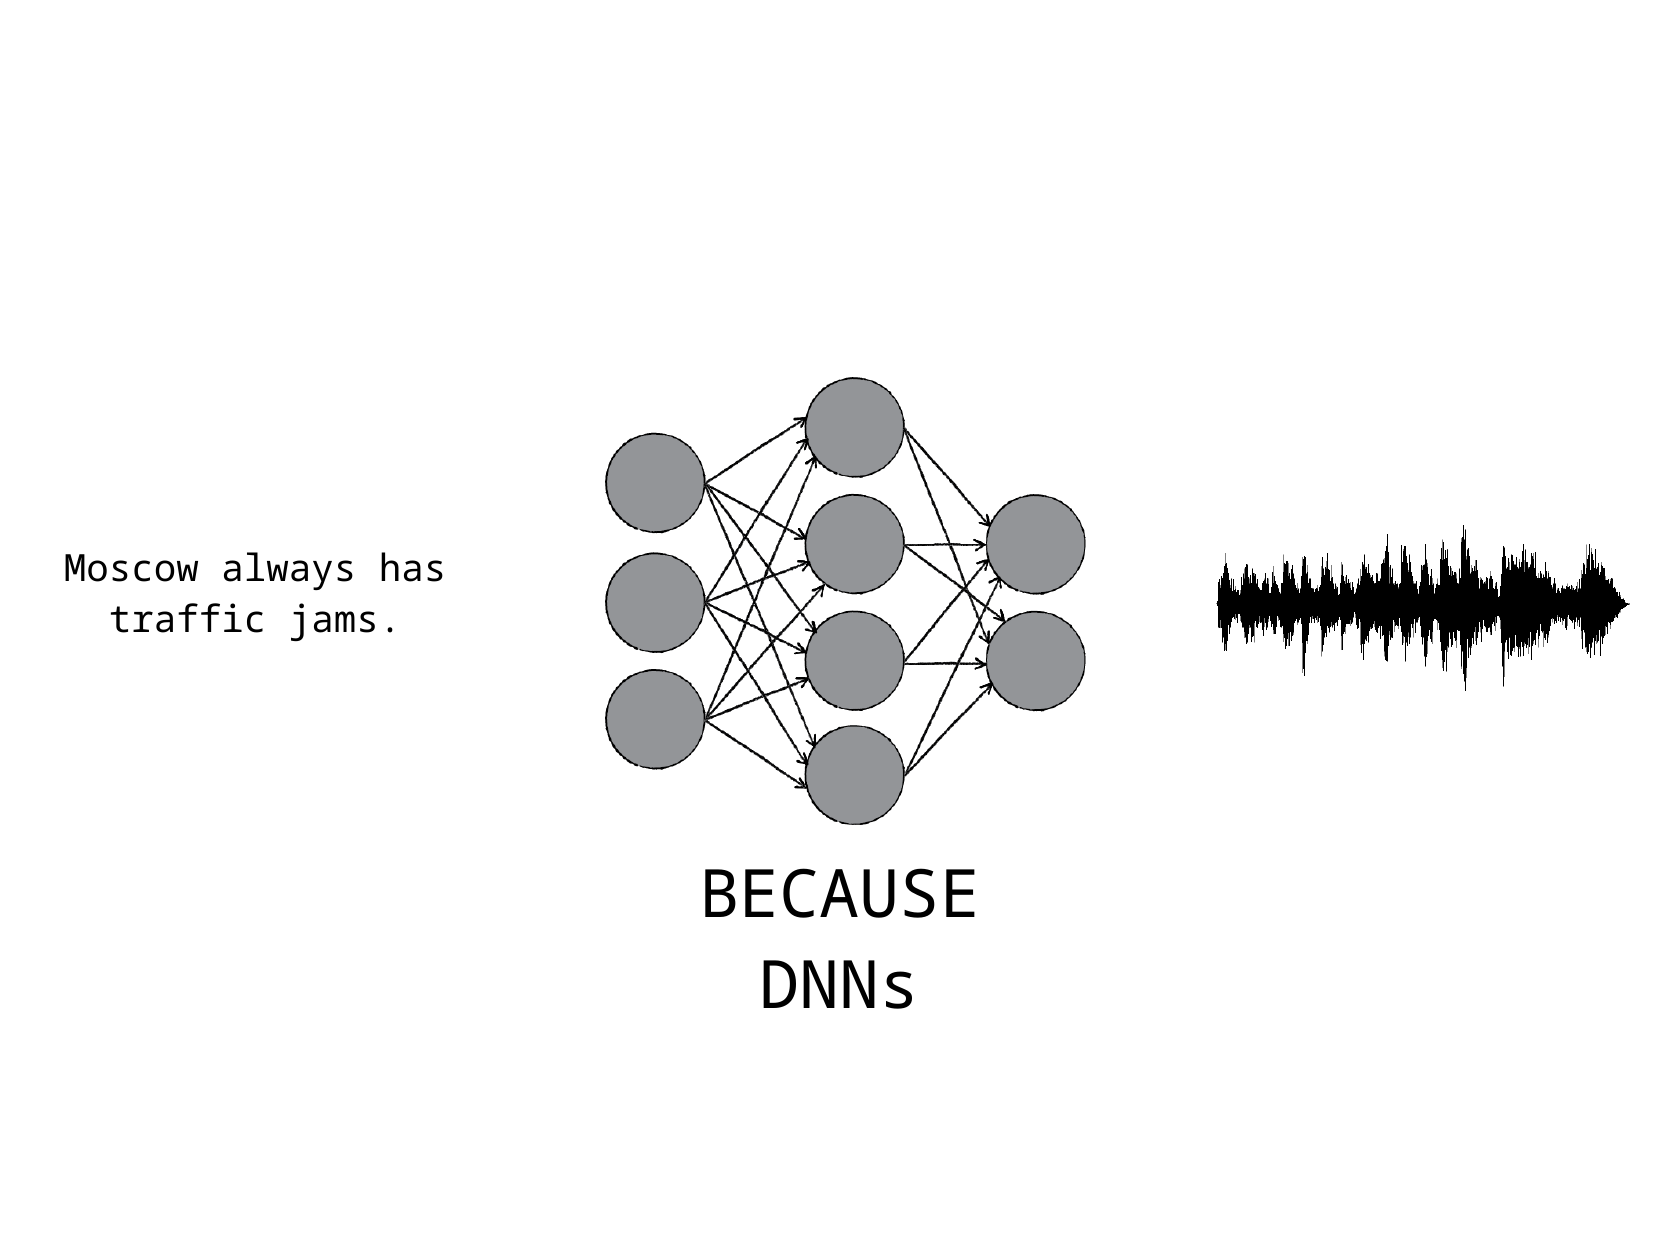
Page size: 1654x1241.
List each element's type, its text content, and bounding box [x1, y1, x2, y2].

subtitle Moscow always has traffic jams. [45, 480, 466, 706]
text_box BECAUSE DNNs [630, 825, 1051, 1051]
picture [1216, 525, 1630, 691]
picture [510, 377, 1186, 826]
